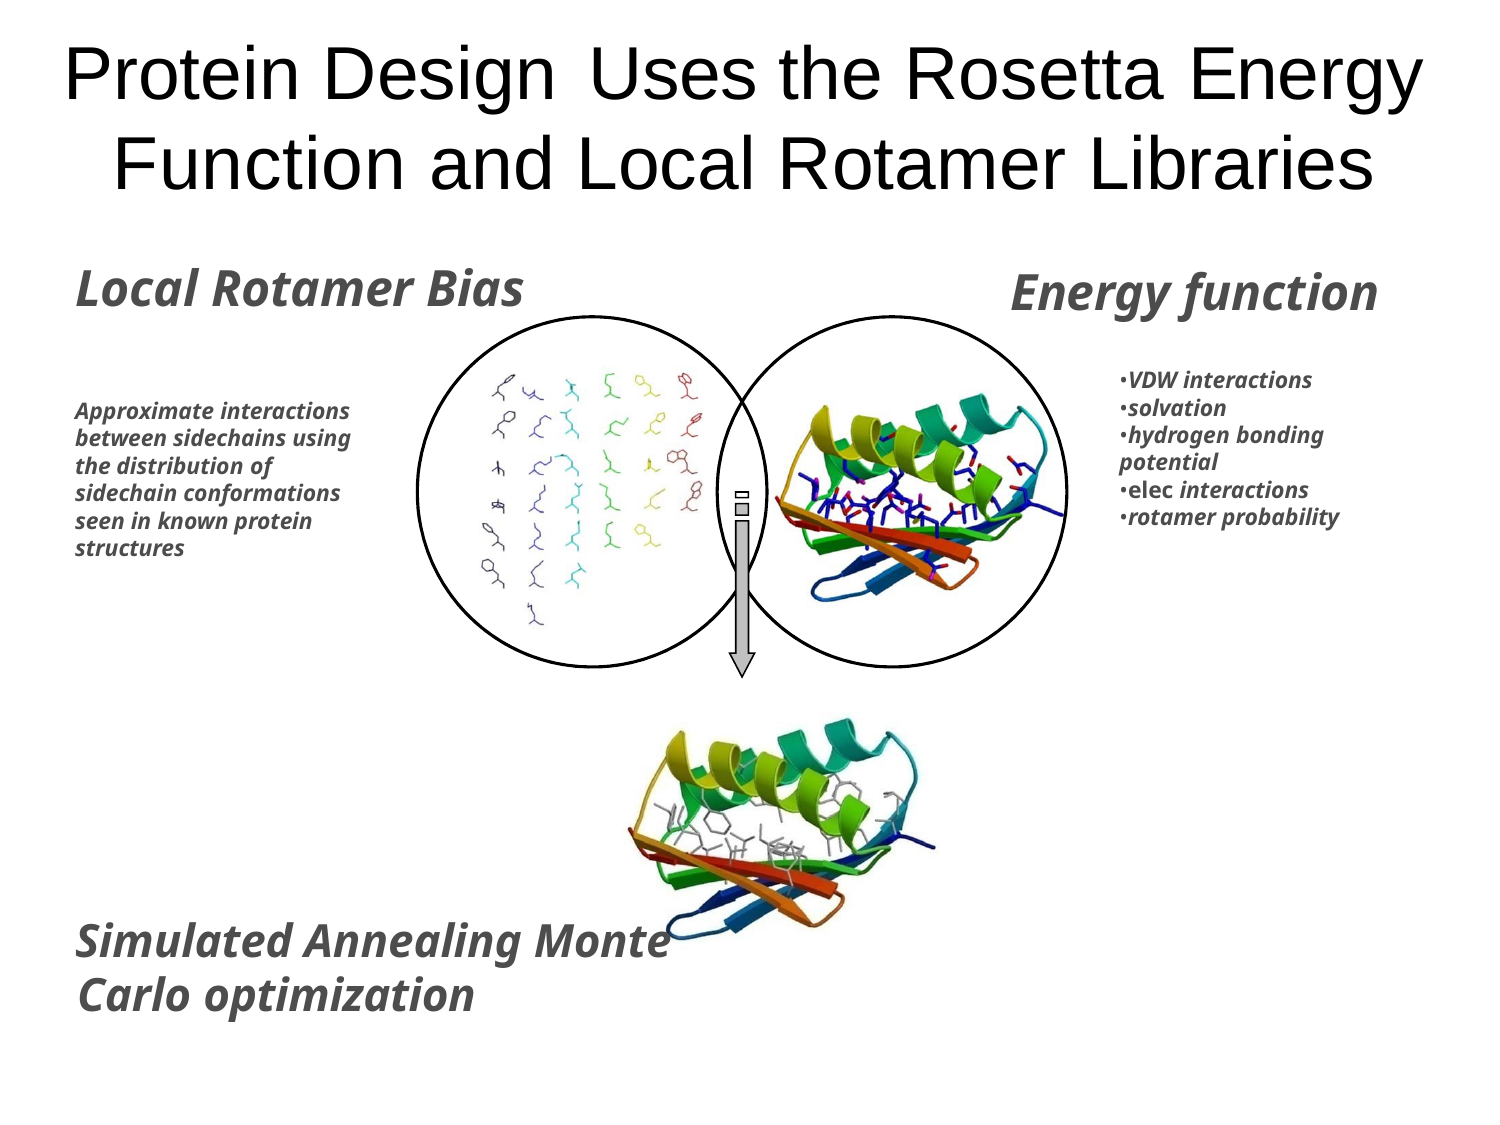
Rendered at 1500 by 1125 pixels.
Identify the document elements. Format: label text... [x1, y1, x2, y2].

text_box Energy function •VDW interactions •solvation •hydrogen bonding potential •elec interactions •rotamer probability [971, 260, 1420, 640]
text_box Local Rotamer Bias Approximate interactions between sidechains using the distribution of sidechain conformations seen in known protein structures Simulated Annealing Monte Carlo optimization [419, 319, 738, 665]
text_box Local Rotamer Bias Approximate interactions between sidechains using the distribution of sidechain conformations seen in known protein structures Simulated Annealing Monte Carlo optimization [75, 256, 738, 999]
text_box Energy function •VDW interactions •solvation •hydrogen bonding potential •elec interactions •rotamer probability [971, 338, 1065, 640]
text_box [415, 315, 1118, 967]
text_box Protein Design Uses the Rosetta Energy Function and Local Rotamer Libraries [0, 24, 1500, 202]
